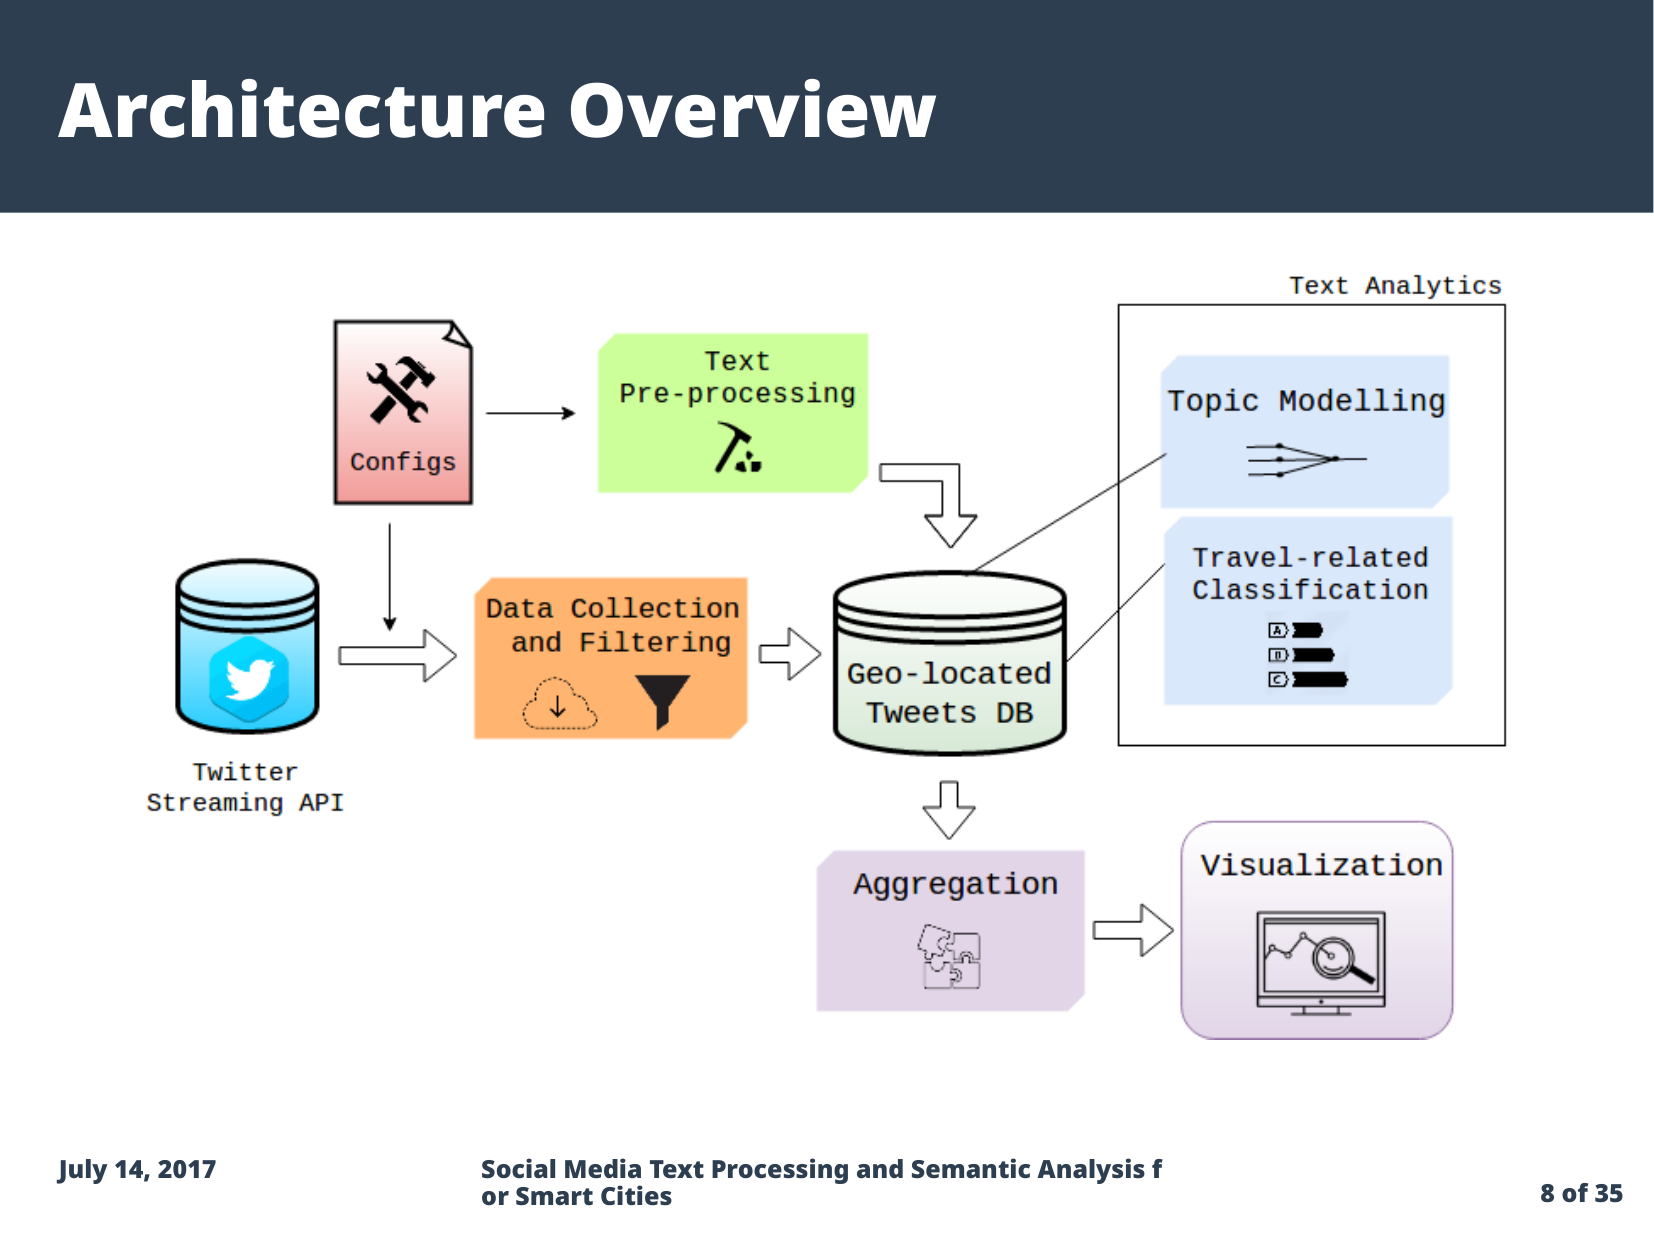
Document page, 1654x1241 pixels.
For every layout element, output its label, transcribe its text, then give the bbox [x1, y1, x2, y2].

picture [135, 267, 1508, 1040]
title Architecture Overview [59, 29, 1595, 187]
